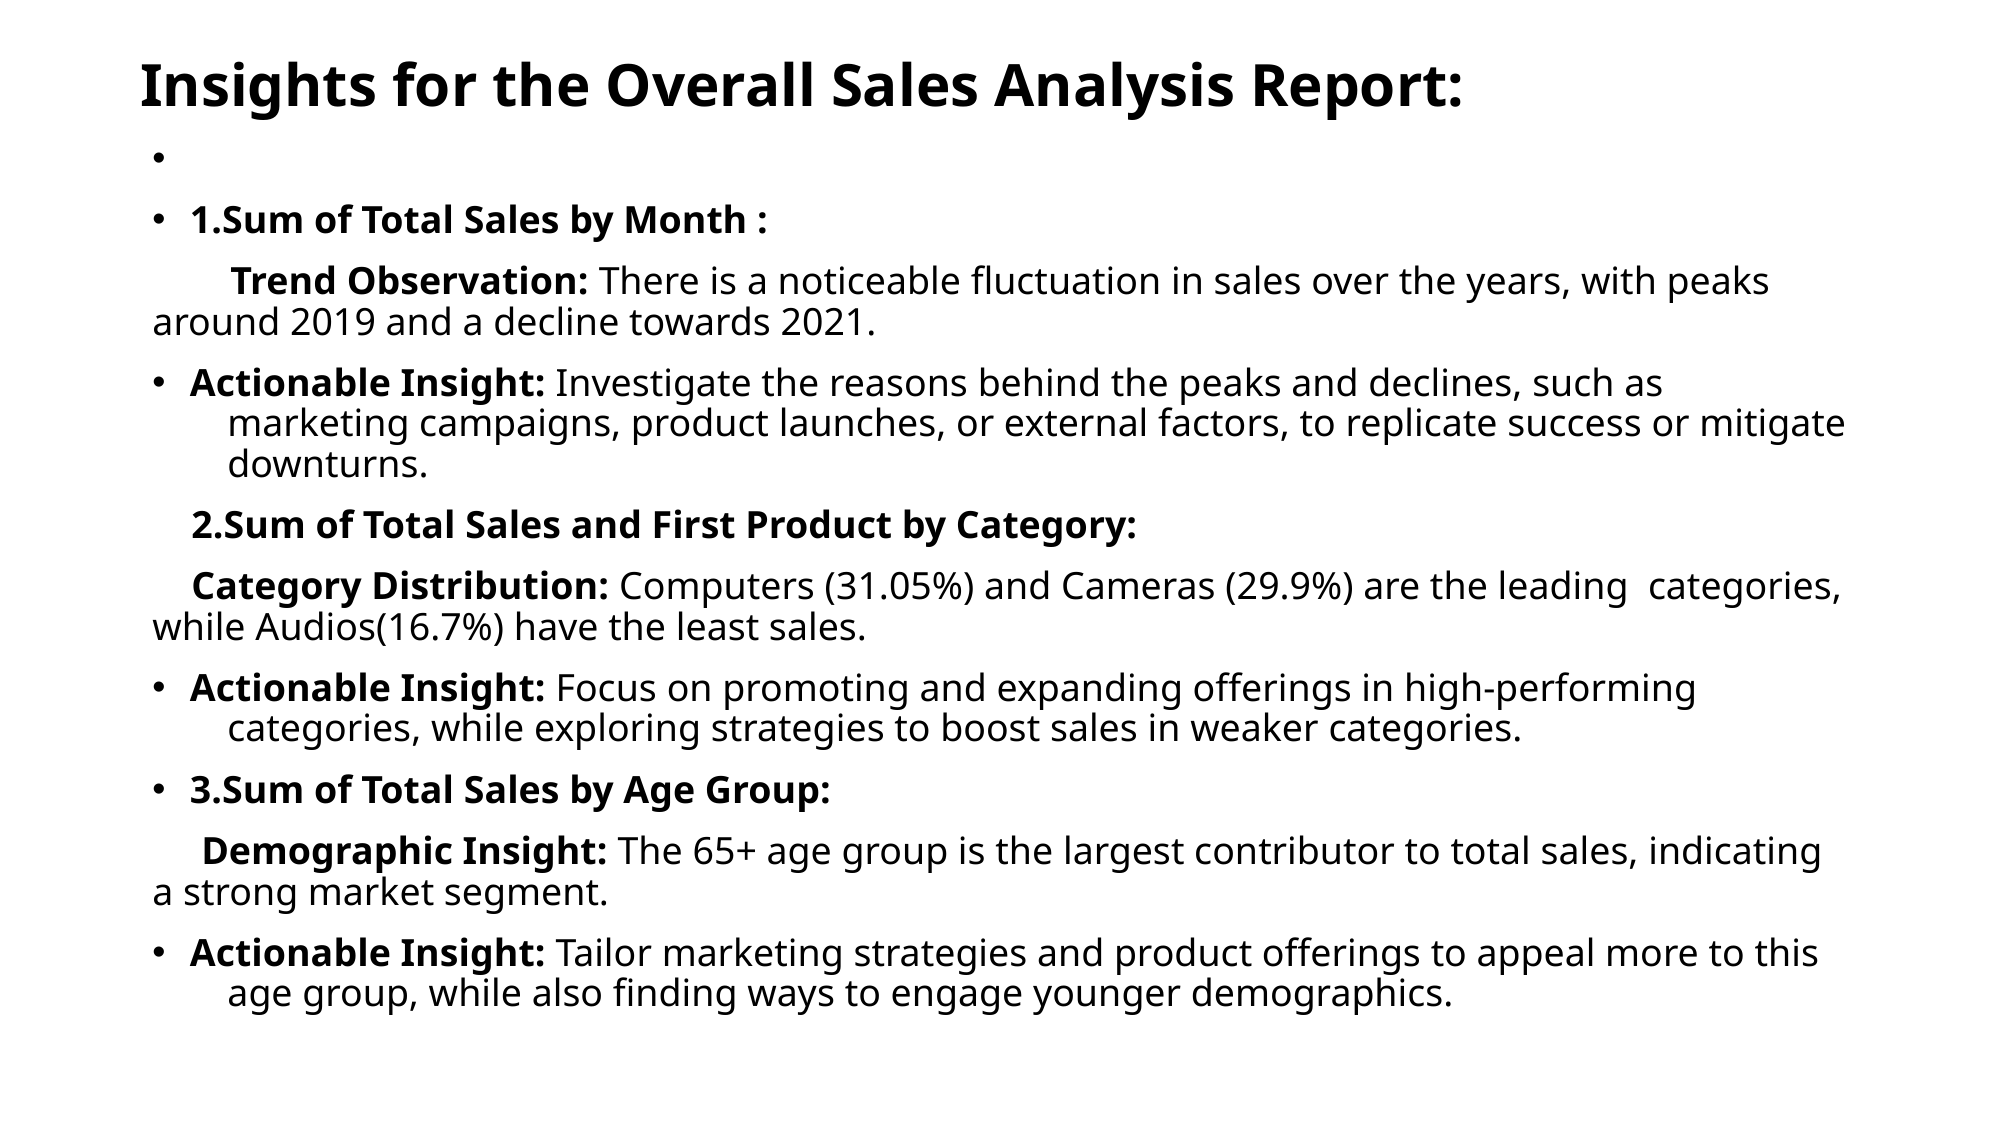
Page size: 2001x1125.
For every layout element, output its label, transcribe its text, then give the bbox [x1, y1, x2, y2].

list 1.Sum of Total Sales by Month : Trend Observation: There is a noticeable fluctuation in sales over the years, with peaks around 2019 and a decline towards 2021. Actionable Insight: Investigate the reasons behind the peaks and declines, such as marketing campaigns, product launches, or external factors, to replicate success or mitigate downturns. 2.Sum of Total Sales and First Product by Category: Category Distribution: Computers (31.05%) and Cameras (29.9%) are the leading categories, while Audios(16.7%) have the least sales. Actionable Insight: Focus on promoting and expanding offerings in high-performing categories, while exploring strategies to boost sales in weaker categories. 3.Sum of Total Sales by Age Group: Demographic Insight: The 65+ age group is the largest contributor to total sales, indicating a strong market segment. Actionable Insight: Tailor marketing strategies and product offerings to appeal more to this age group, while also finding ways to engage younger demographics. [137, 127, 1863, 1077]
title Insights for the Overall Sales Analysis Report: [109, 48, 1835, 128]
